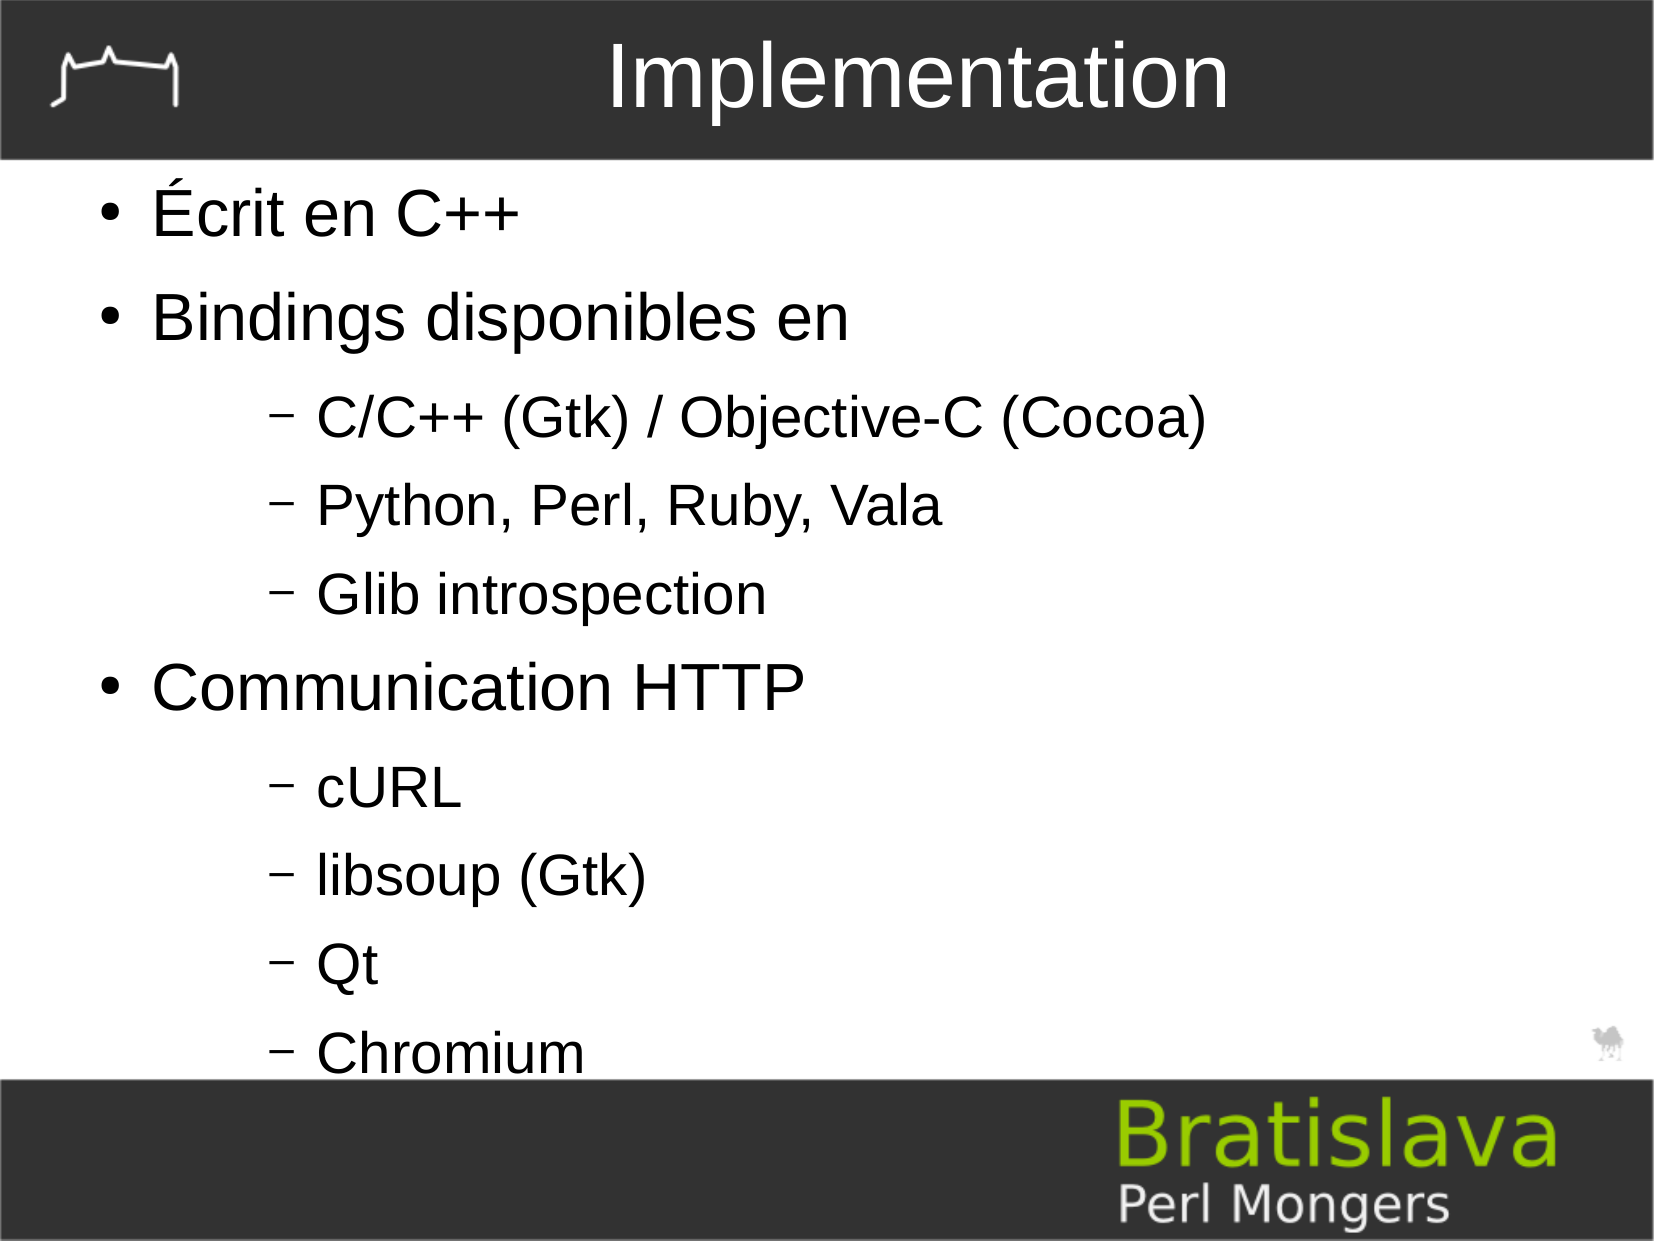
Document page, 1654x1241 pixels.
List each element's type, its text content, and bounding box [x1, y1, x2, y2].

picture [0, 0, 1654, 1241]
list Écrit en C++ Bindings disponibles en C/C++ (Gtk) / Objective-C (Cocoa) Python, Perl, Ruby, Vala Glib introspection Communication HTTP cURL libsoup (Gtk) Qt Chromium [80, 175, 1573, 1086]
title Implementation [193, 24, 1645, 128]
